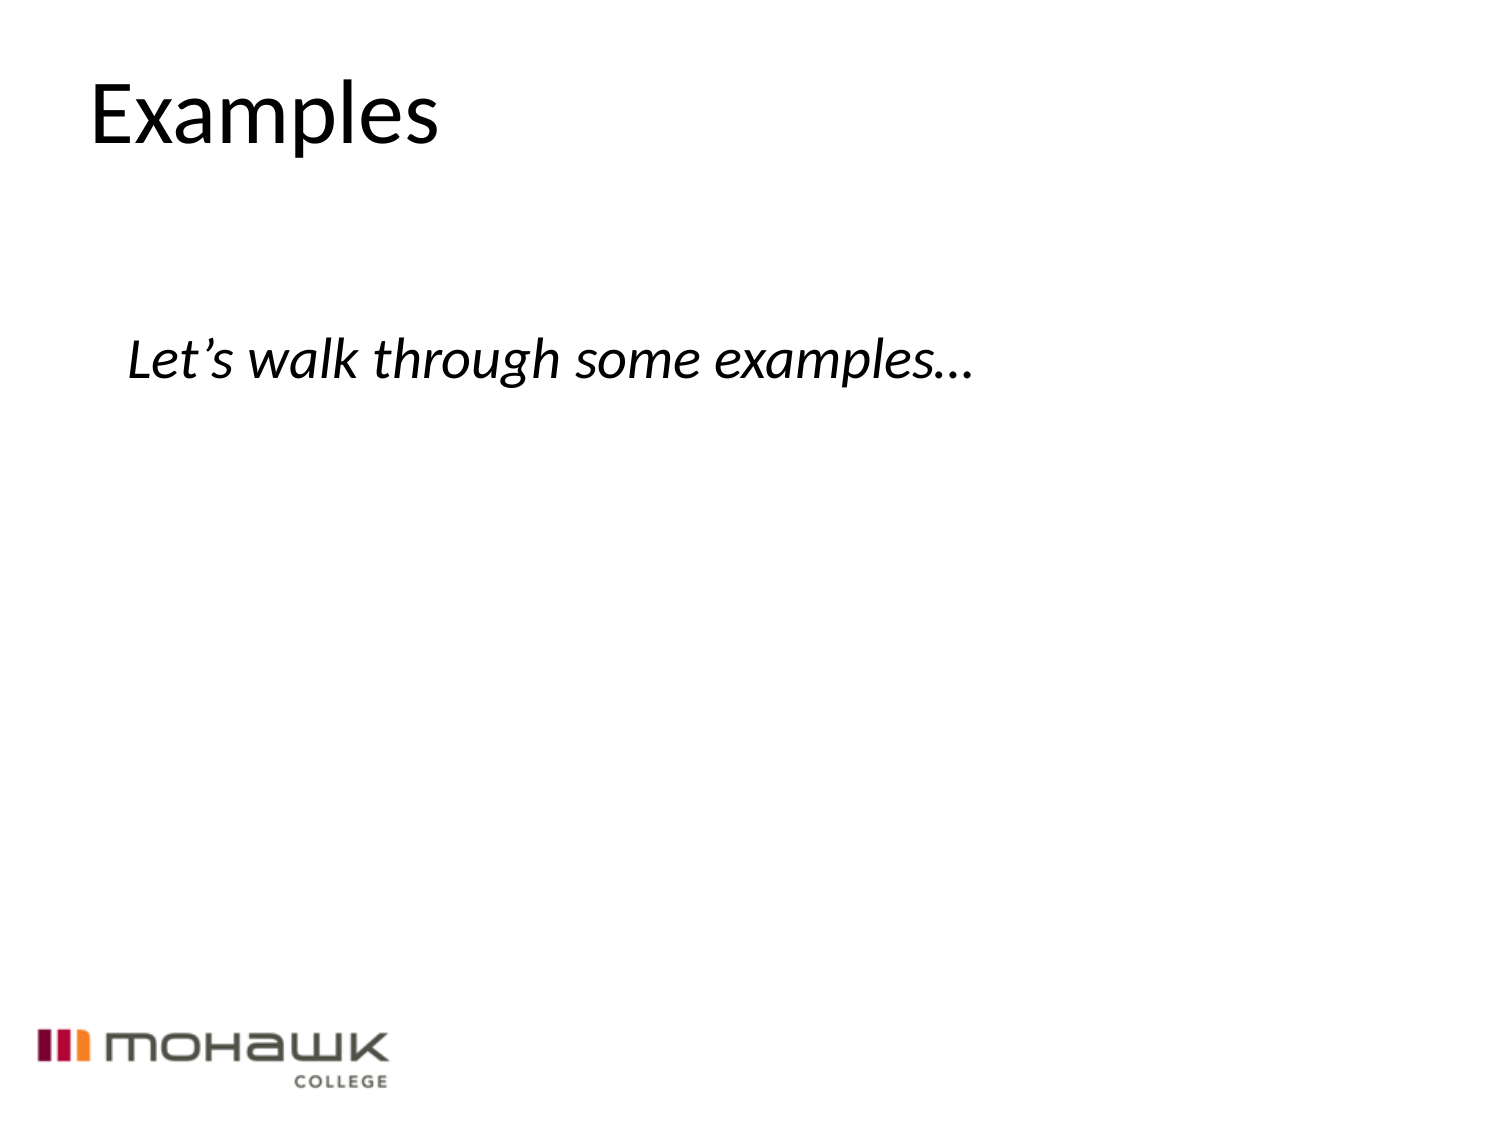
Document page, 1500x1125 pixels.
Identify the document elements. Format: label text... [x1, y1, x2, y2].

picture [5, 1000, 422, 1118]
text_box Let’s walk through some examples… [112, 312, 1463, 500]
text_box Examples [75, 45, 1425, 233]
